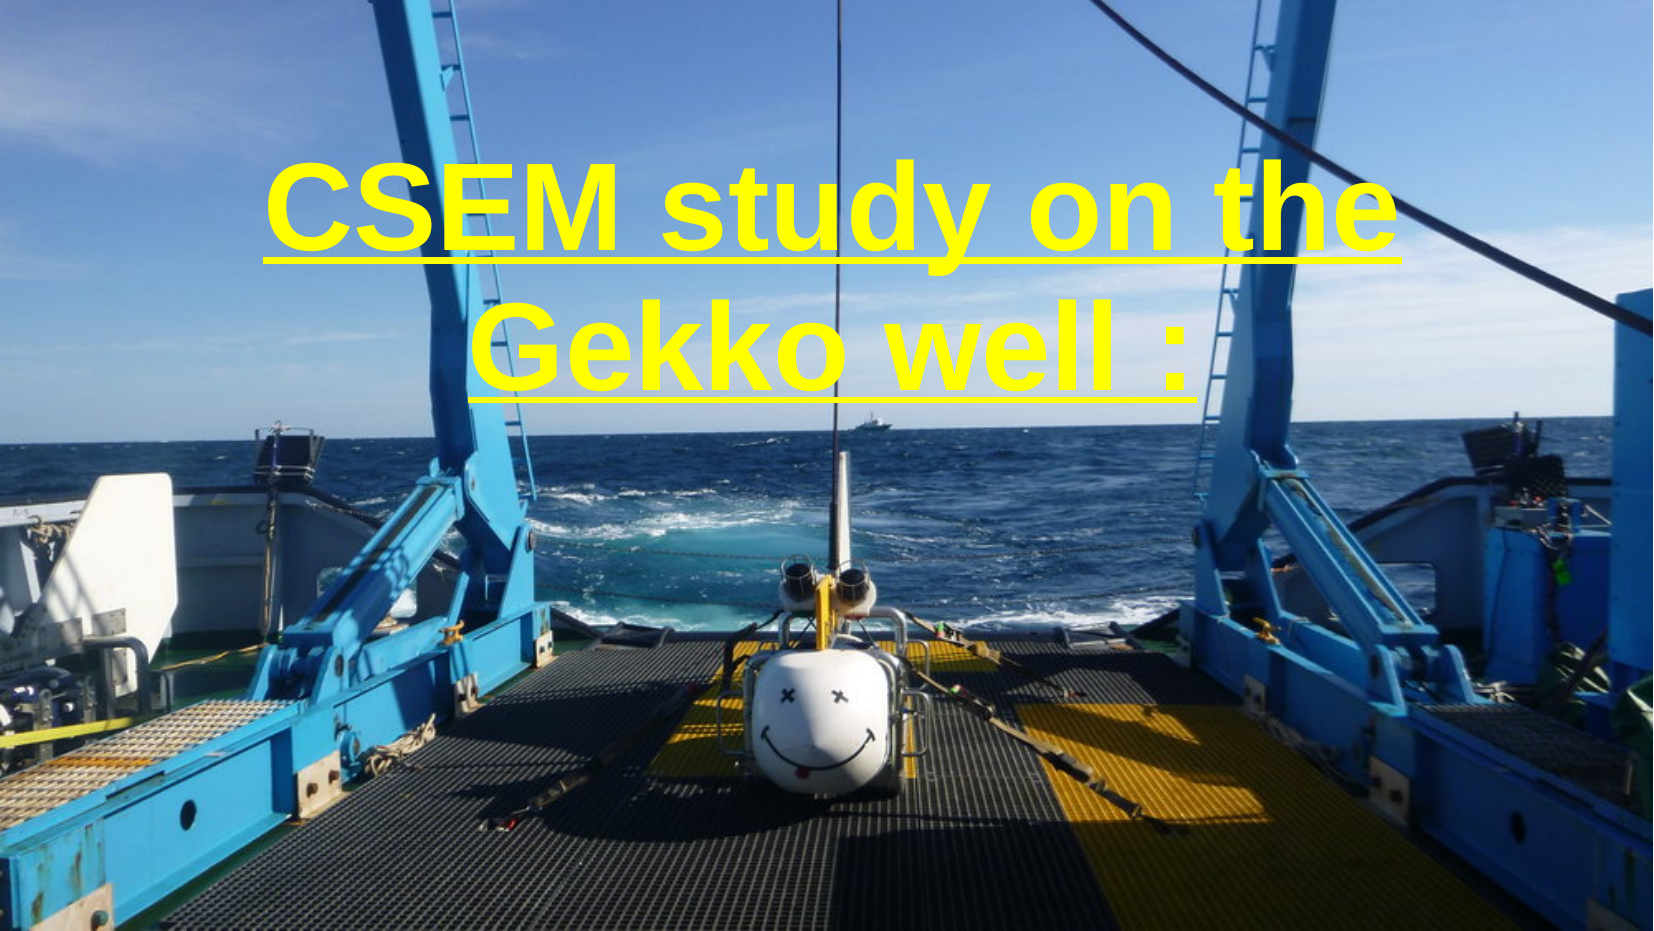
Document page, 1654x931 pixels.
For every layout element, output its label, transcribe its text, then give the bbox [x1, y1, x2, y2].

picture [0, 0, 1653, 931]
title CSEM study on the Gekko well : [88, 136, 1577, 417]
